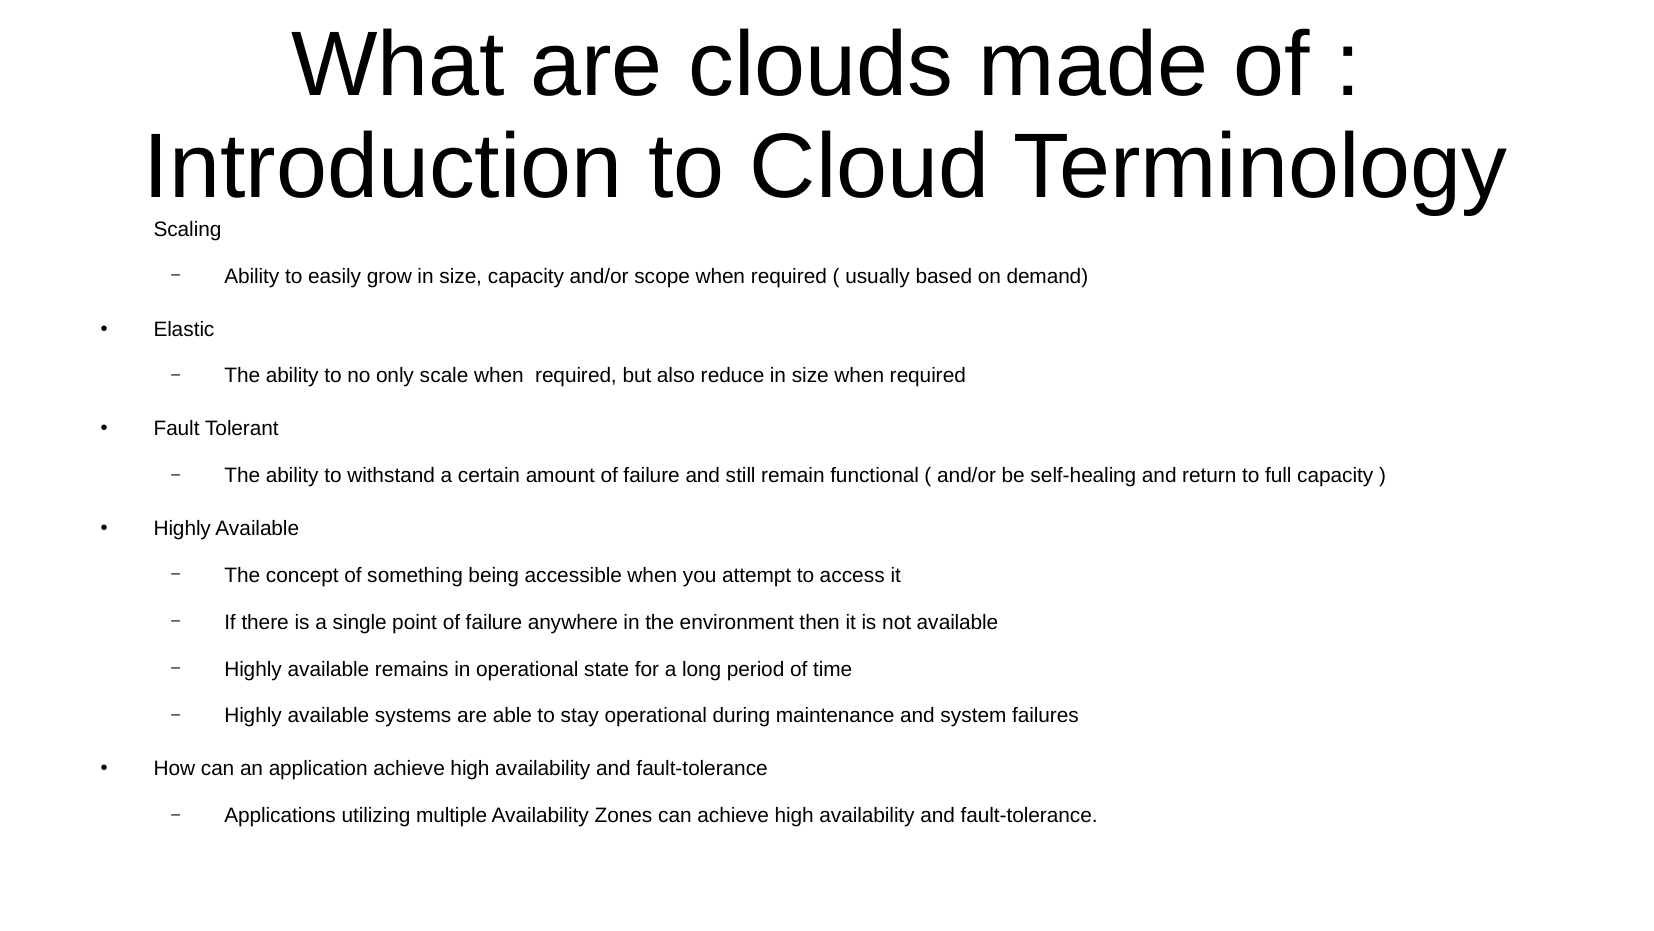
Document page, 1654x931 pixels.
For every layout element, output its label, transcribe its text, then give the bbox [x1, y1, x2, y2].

list Scaling Ability to easily grow in size, capacity and/or scope when required ( usually based on demand) Elastic The ability to no only scale when required, but also reduce in size when required Fault Tolerant The ability to withstand a certain amount of failure and still remain functional ( and/or be self-healing and return to full capacity ) Highly Available The concept of something being accessible when you attempt to access it If there is a single point of failure anywhere in the environment then it is not available Highly available remains in operational state for a long period of time Highly available systems are able to stay operational during maintenance and system failures How can an application achieve high availability and fault-tolerance Applications utilizing multiple Availability Zones can achieve high availability and fault-tolerance. [82, 217, 1636, 916]
title What are clouds made of : Introduction to Cloud Terminology [82, 12, 1571, 217]
